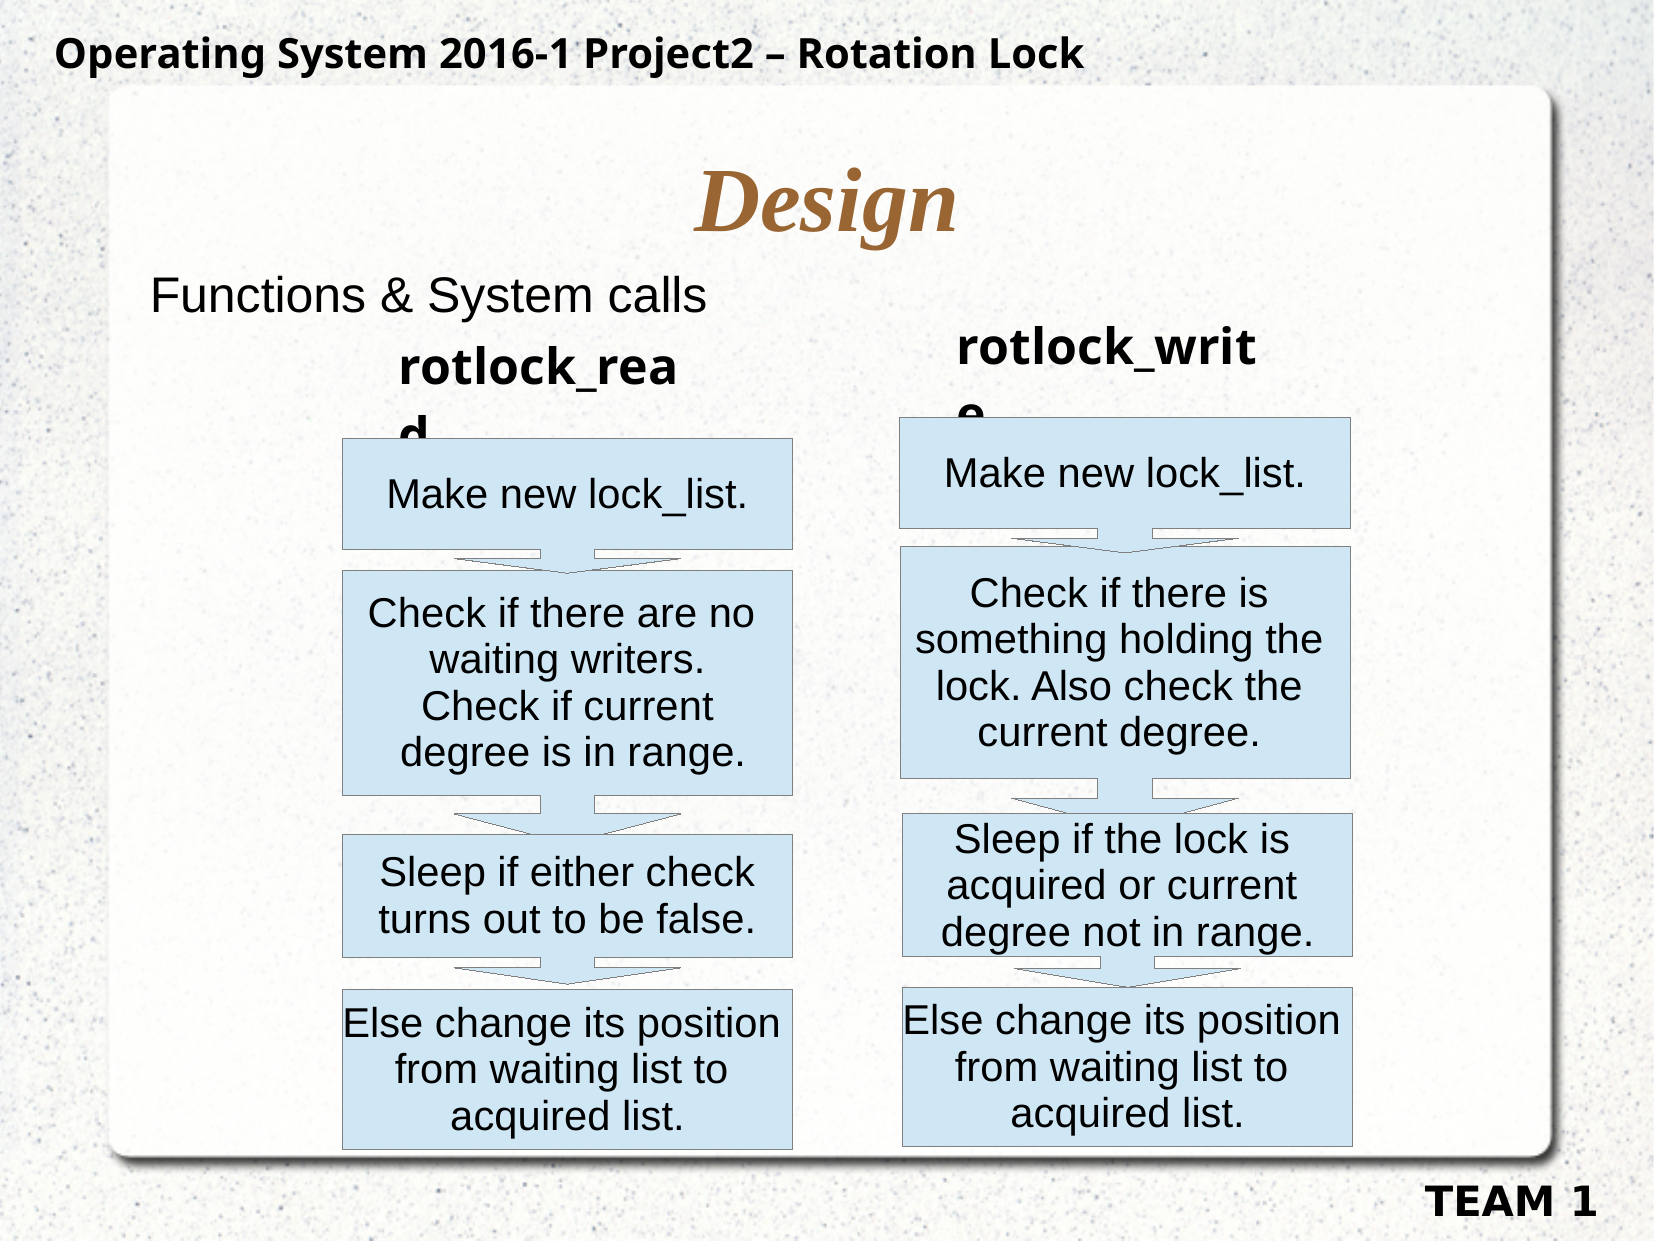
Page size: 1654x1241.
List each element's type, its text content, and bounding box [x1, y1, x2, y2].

text_box Else change its position from waiting list to acquired list. [902, 987, 1353, 1147]
text_box Make new lock_list. [899, 417, 1351, 553]
title Design [118, 96, 1536, 304]
picture [0, 0, 1654, 1241]
text_box Operating System 2016-1 Project2 – Rotation Lock [39, 16, 1195, 82]
text_box Functions & System calls [135, 259, 796, 331]
text_box Sleep if either check turns out to be false. [342, 834, 793, 985]
text_box rotlock_write [941, 303, 1293, 379]
text_box Make new lock_list. [342, 438, 793, 574]
text_box rotlock_read [384, 331, 715, 400]
text_box Else change its position from waiting list to acquired list. [342, 989, 793, 1150]
text_box TEAM 1 [1410, 1170, 1651, 1234]
text_box Check if there is something holding the lock. Also check the current degree. [900, 546, 1351, 813]
text_box Check if there are no waiting writers. Check if current degree is in range. [342, 570, 793, 834]
text_box Sleep if the lock is acquired or current degree not in range. [902, 813, 1353, 988]
